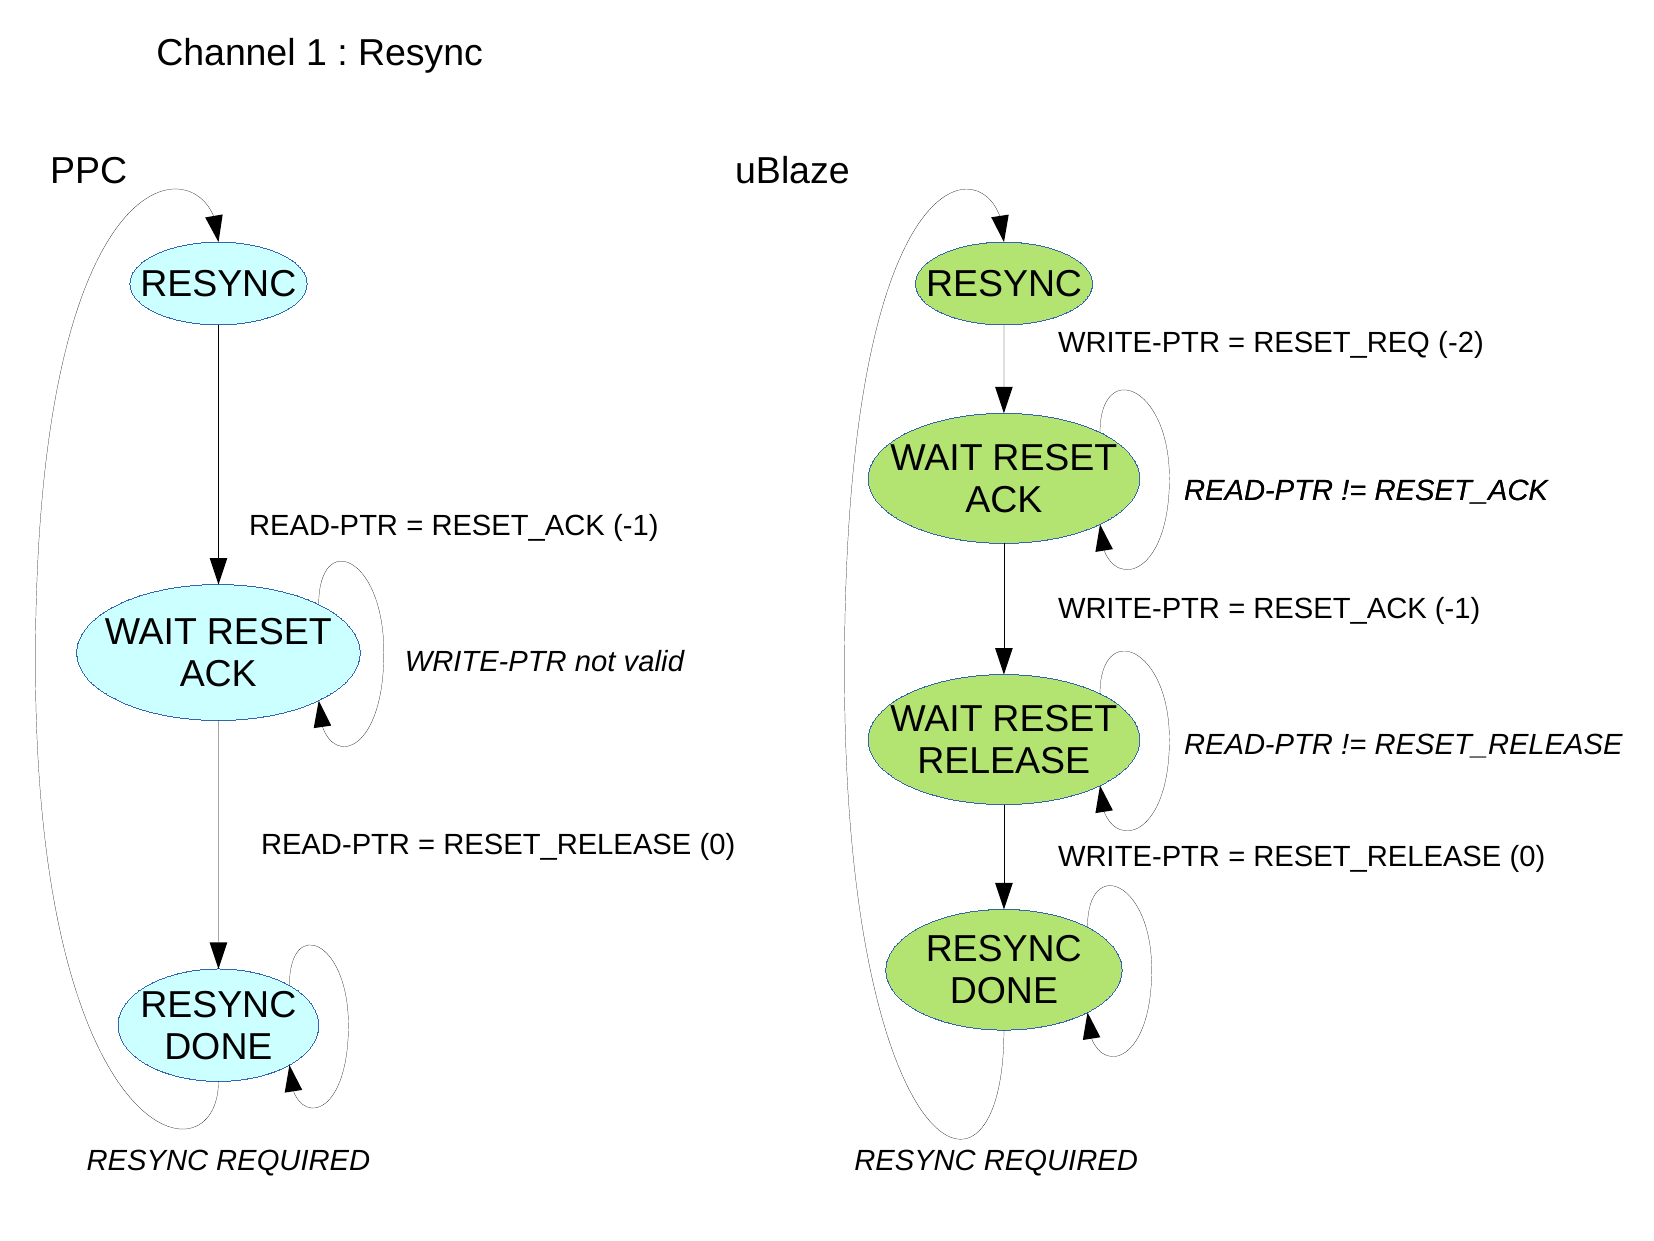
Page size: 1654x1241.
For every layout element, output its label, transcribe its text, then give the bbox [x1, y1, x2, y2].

text_box WRITE-PTR = RESET_RELEASE (0) [1043, 832, 1562, 881]
text_box uBlaze [720, 141, 865, 199]
text_box READ-PTR = RESET_RELEASE (0) [246, 820, 752, 869]
text_box WRITE-PTR not valid [389, 637, 700, 686]
text_box WAIT RESET ACK [76, 584, 361, 721]
text_box RESYNC REQUIRED [839, 1136, 1155, 1184]
text_box WAIT RESET ACK [868, 413, 1140, 544]
text_box WRITE-PTR = RESET_REQ (-2) [1043, 318, 1501, 367]
text_box RESYNC [129, 242, 308, 325]
text_box READ-PTR != RESET_RELEASE [1169, 720, 1640, 769]
text_box RESYNC [915, 242, 1093, 325]
text_box WRITE-PTR = RESET_ACK (-1) [1043, 584, 1497, 633]
text_box RESYNC DONE [885, 909, 1123, 1031]
text_box RESYNC REQUIRED [71, 1136, 387, 1184]
text_box PPC [35, 141, 143, 199]
text_box Channel 1 : Resync [141, 23, 1359, 81]
text_box READ-PTR != RESET_ACK [1169, 466, 1565, 515]
text_box RESYNC DONE [118, 968, 319, 1082]
text_box WAIT RESET RELEASE [868, 674, 1140, 805]
text_box READ-PTR = RESET_ACK (-1) [234, 501, 676, 550]
